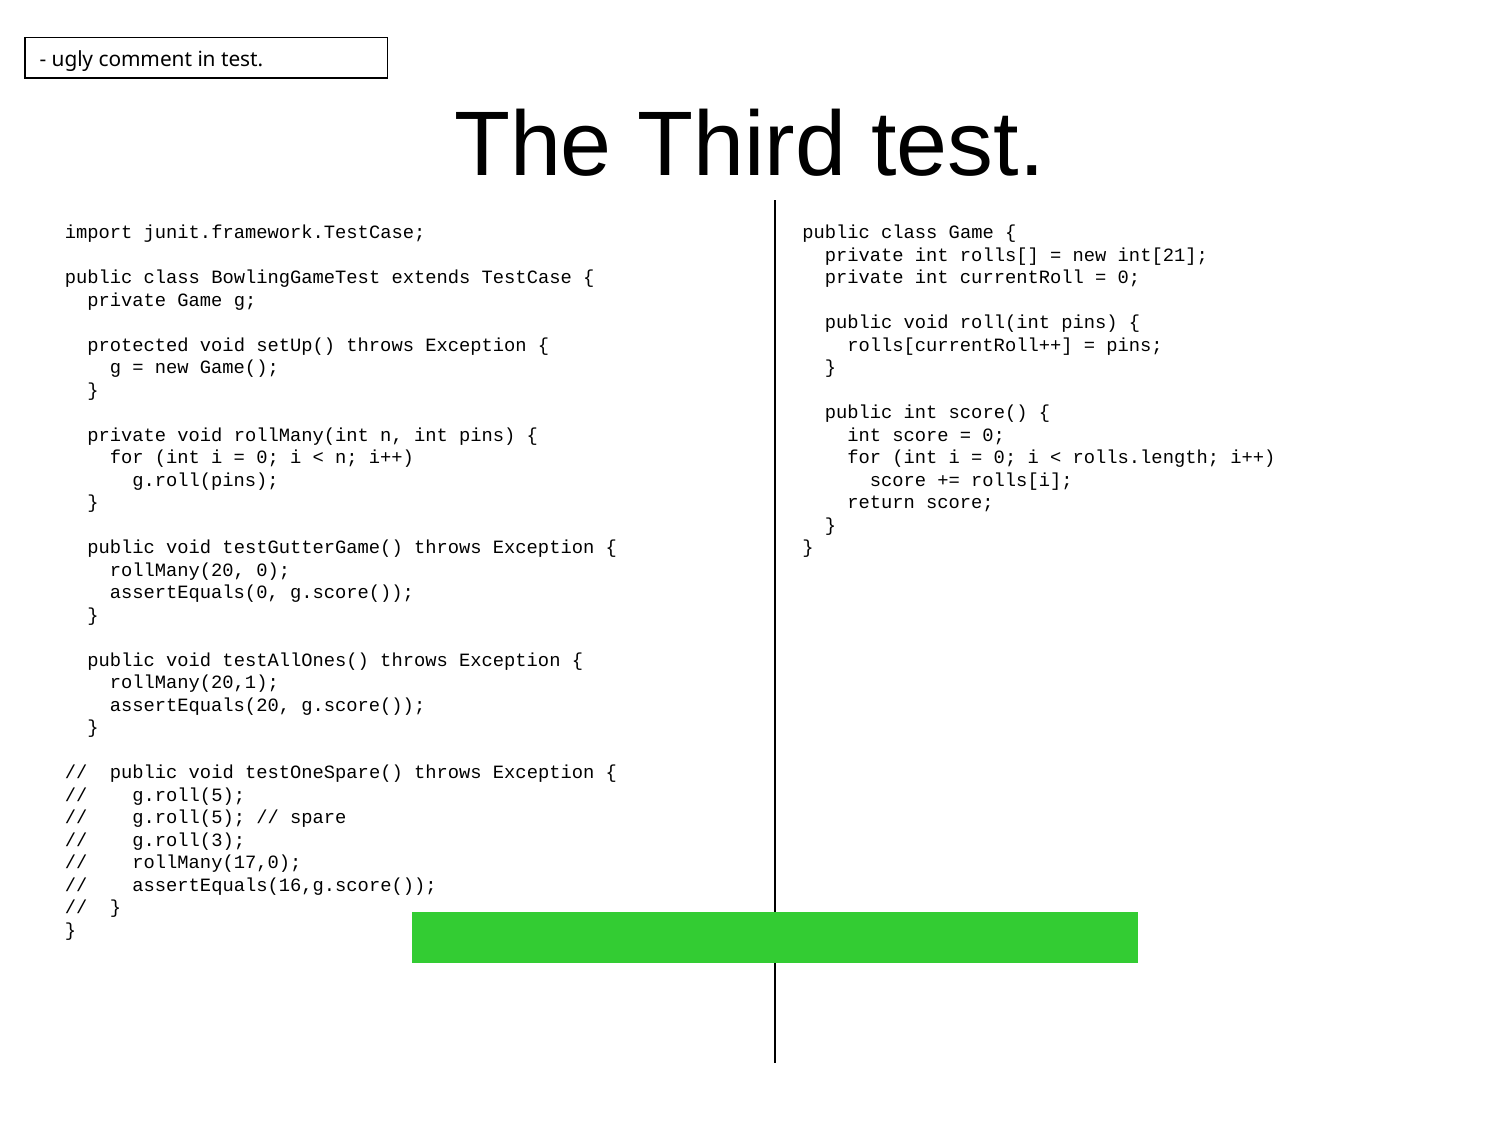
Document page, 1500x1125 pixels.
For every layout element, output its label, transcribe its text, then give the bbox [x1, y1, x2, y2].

text_box - ugly comment in test. [24, 37, 388, 78]
text_box [412, 912, 1138, 963]
text_box public class Game { private int rolls[] = new int[21]; private int currentRoll = 0; public void roll(int pins) { rolls[currentRoll++] = pins; } public int score() { int score = 0; for (int i = 0; i < rolls.length; i++) score += rolls[i]; return score; } } [787, 212, 1451, 566]
text_box import junit.framework.TestCase; public class BowlingGameTest extends TestCase { private Game g; protected void setUp() throws Exception { g = new Game(); } private void rollMany(int n, int pins) { for (int i = 0; i < n; i++) g.roll(pins); } public void testGutterGame() throws Exception { rollMany(20, 0); assertEquals(0, g.score()); } public void testAllOnes() throws Exception { rollMany(20,1); assertEquals(20, g.score()); } // public void testOneSpare() throws Exception { // g.roll(5); // g.roll(5); // spare // g.roll(3); // rollMany(17,0); // assertEquals(16,g.score()); // } } [50, 212, 713, 948]
title The Third test. [75, 45, 1426, 233]
